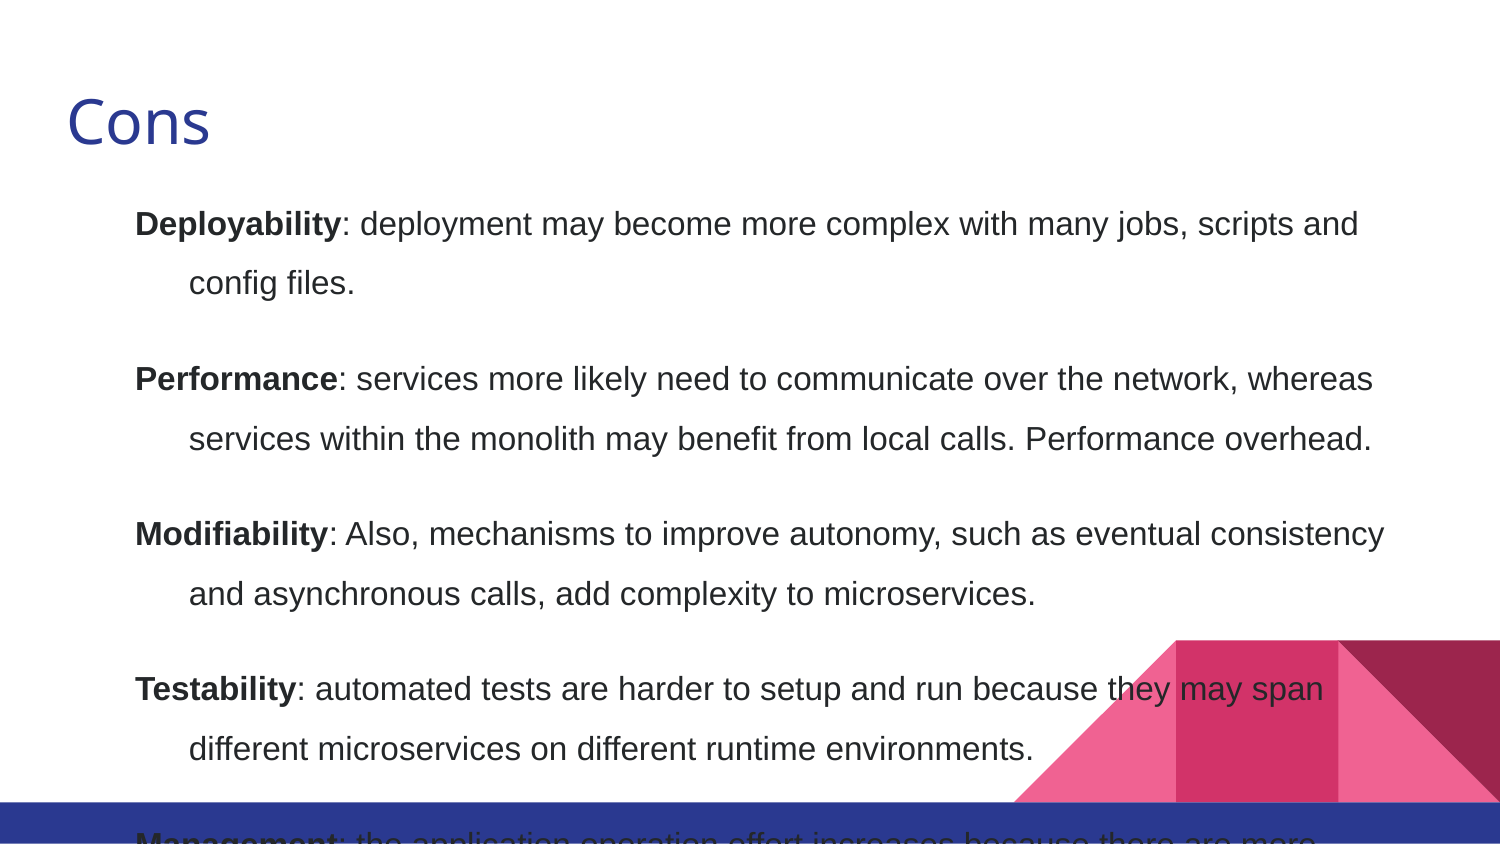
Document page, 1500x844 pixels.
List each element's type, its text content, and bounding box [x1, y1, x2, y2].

list Deployability: deployment may become more complex with many jobs, scripts and config files. Performance: services more likely need to communicate over the network, whereas services within the monolith may benefit from local calls. Performance overhead. Modifiability: Also, mechanisms to improve autonomy, such as eventual consistency and asynchronous calls, add complexity to microservices. Testability: automated tests are harder to setup and run because they may span different microservices on different runtime environments. Management: the application operation effort increases because there are more runtime components, log files, and point-to-point interactions to oversee. [51, 166, 1449, 715]
title Cons [51, 67, 1449, 166]
